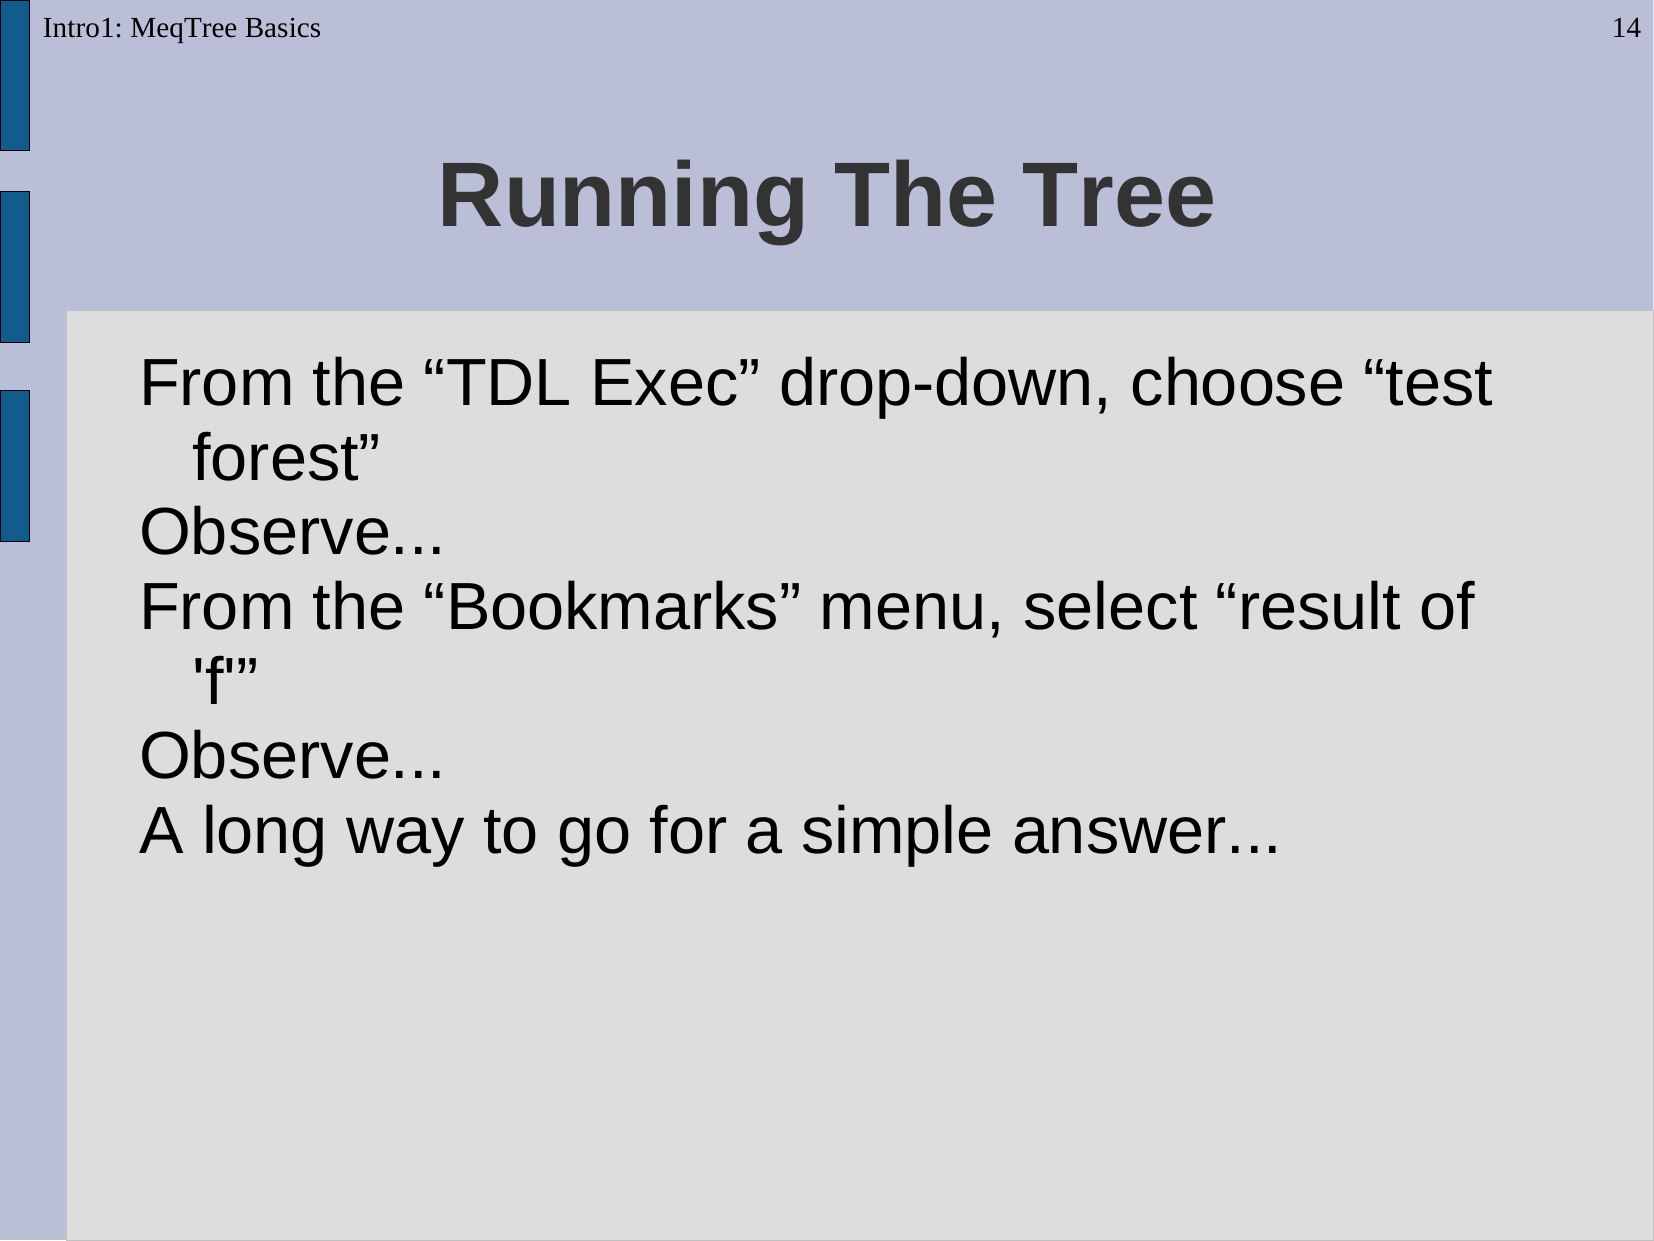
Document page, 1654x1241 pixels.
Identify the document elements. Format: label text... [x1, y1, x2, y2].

title Running The Tree [121, 91, 1534, 299]
list From the “TDL Exec” drop-down, choose “test forest” Observe... From the “Bookmarks” menu, select “result of 'f'” Observe... A long way to go for a simple answer... [121, 344, 1534, 1127]
